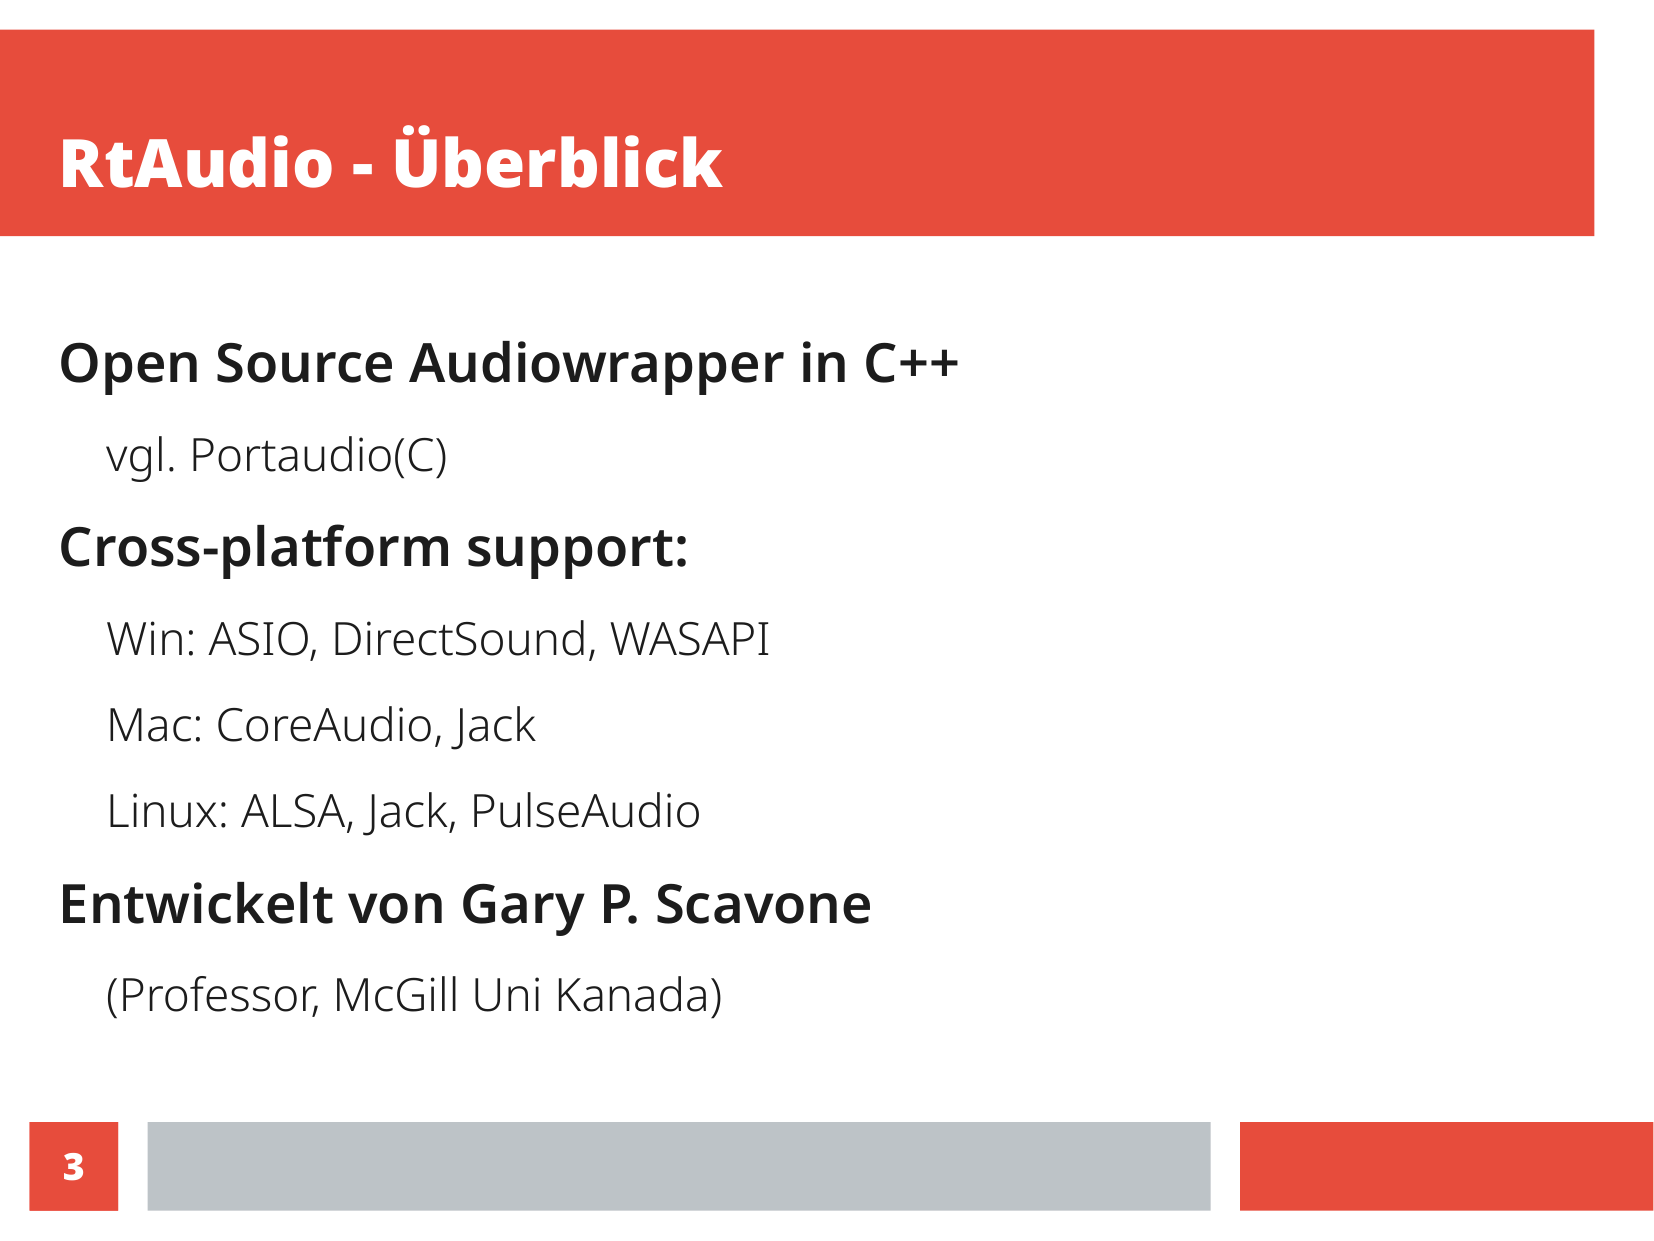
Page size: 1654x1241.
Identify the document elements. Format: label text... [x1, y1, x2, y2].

list Open Source Audiowrapper in C++ vgl. Portaudio(C) Cross-platform support: Win: ASIO, DirectSound, WASAPI Mac: CoreAudio, Jack Linux: ALSA, Jack, PulseAudio Entwickelt von Gary P. Scavone (Professor, McGill Uni Kanada) [59, 324, 1565, 1093]
title RtAudio - Überblick [59, 59, 1595, 207]
